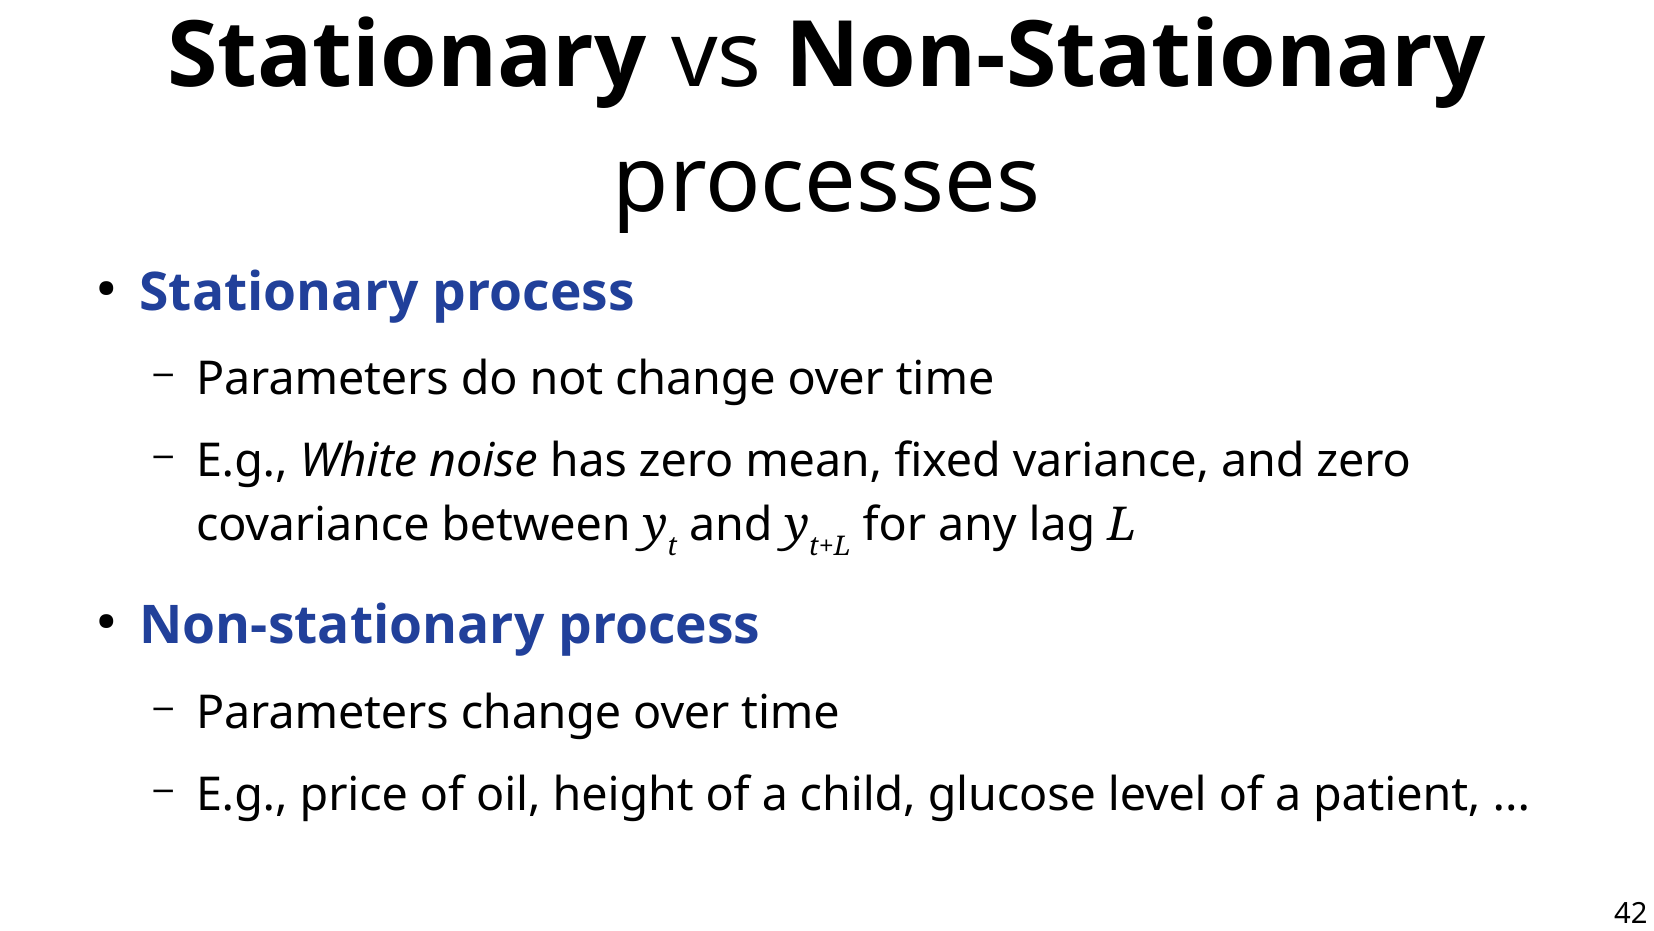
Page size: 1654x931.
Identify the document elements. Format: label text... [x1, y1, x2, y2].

list Stationary process Parameters do not change over time E.g., White noise has zero mean, fixed variance, and zero covariance between yt and yt+L for any lag L Non-stationary process Parameters change over time E.g., price of oil, height of a child, glucose level of a patient, ... [82, 253, 1571, 873]
title Stationary vs Non-Stationary processes [82, 1, 1571, 226]
